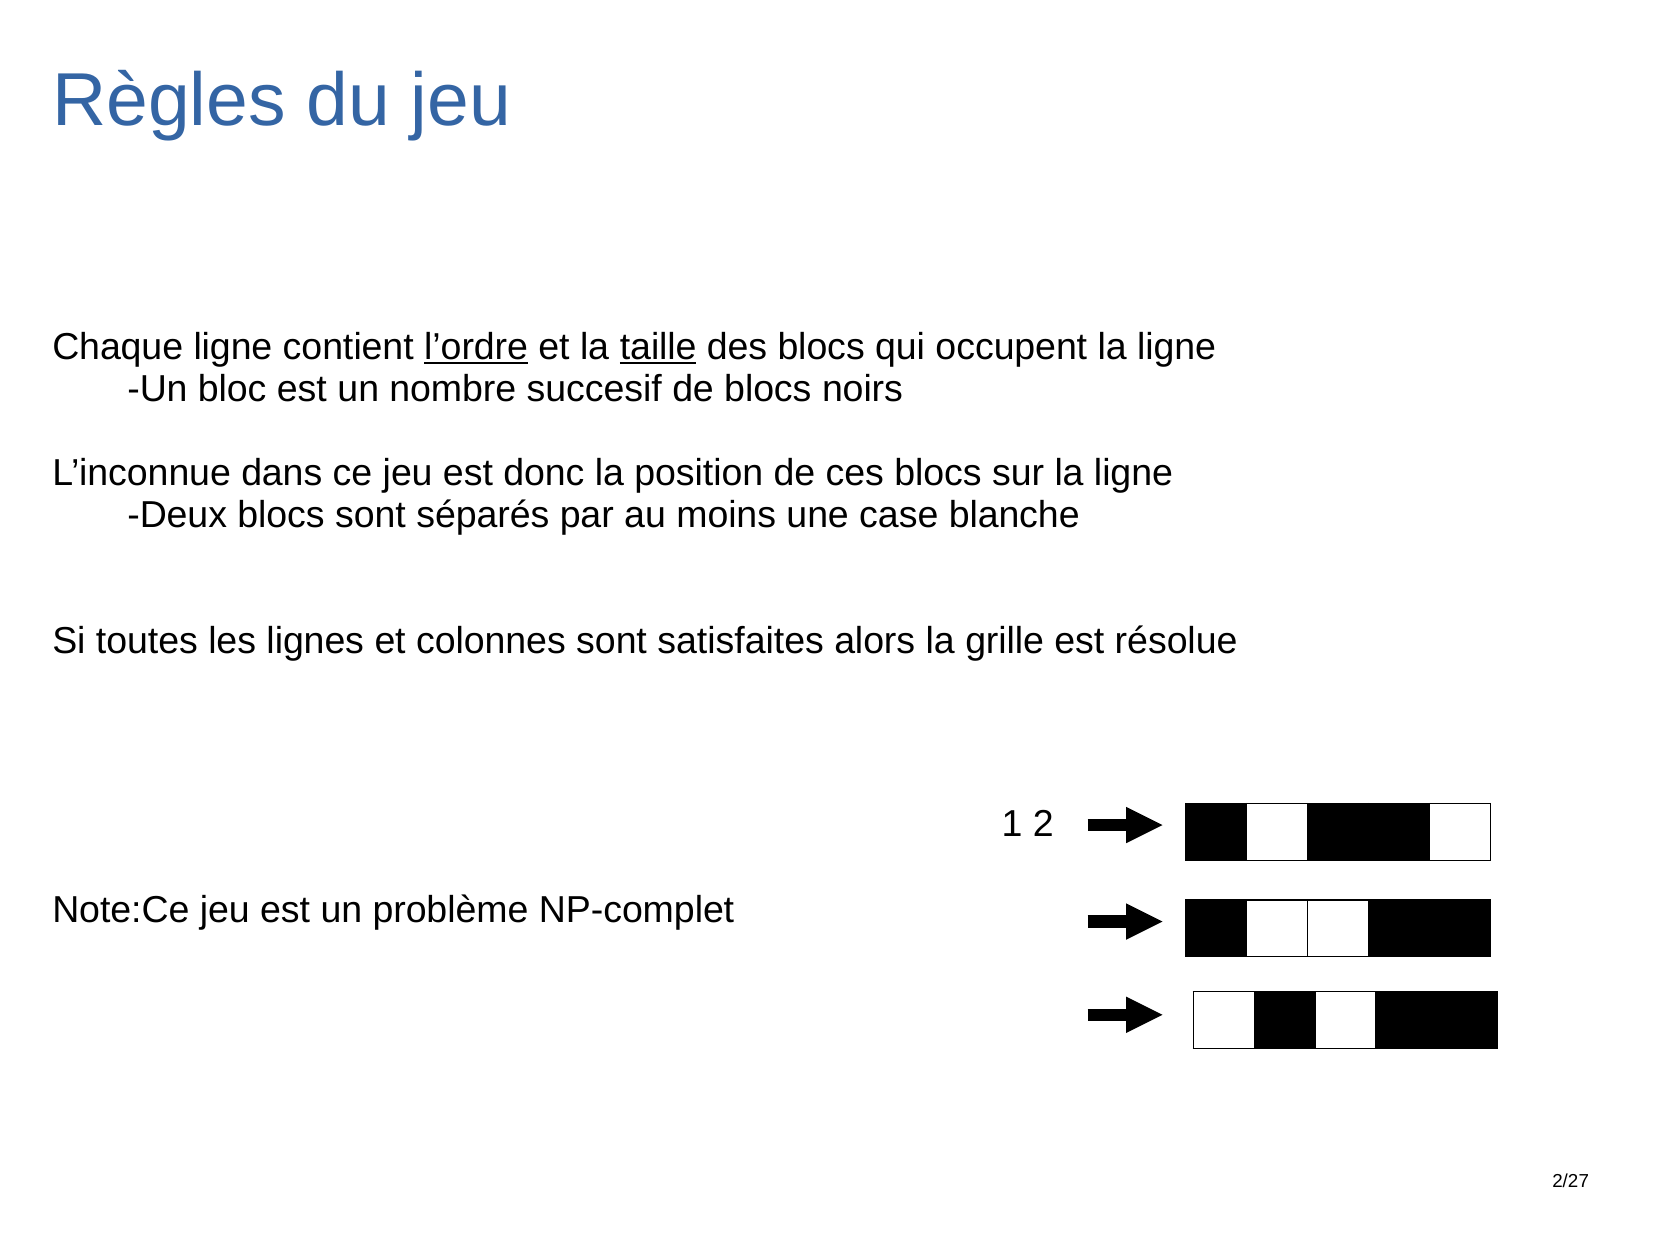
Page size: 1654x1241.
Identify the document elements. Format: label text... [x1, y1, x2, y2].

table_header [1437, 992, 1497, 1048]
table_header [1255, 992, 1314, 1048]
table_header [1308, 804, 1368, 860]
text_box 1 2 [986, 795, 1069, 852]
text_box Note:Ce jeu est un problème NP-complet [37, 880, 751, 938]
table_header [1247, 804, 1307, 860]
table_header [1376, 992, 1436, 1048]
text_box Chaque ligne contient l’ordre et la taille des blocs qui occupent la ligne -Un bloc est un nombre succesif de blocs noirs L’inconnue dans ce jeu est donc la position de ces blocs sur la ligne -Deux blocs sont séparés par au moins une case blanche Si toutes les lignes et colonnes sont satisfaites alors la grille est résolue [37, 318, 1256, 669]
table_header [1430, 804, 1490, 860]
table_header [1369, 804, 1429, 860]
table_header [1430, 901, 1490, 956]
table_header [1186, 901, 1246, 956]
table_header [1247, 901, 1307, 956]
table_header [1369, 901, 1429, 956]
table_header [1308, 901, 1368, 956]
table_header [1186, 804, 1246, 860]
table_header [1194, 992, 1254, 1048]
table_header [1316, 992, 1375, 1048]
text_box 2/27 [1537, 1162, 1614, 1199]
text_box Règles du jeu [37, 50, 563, 151]
